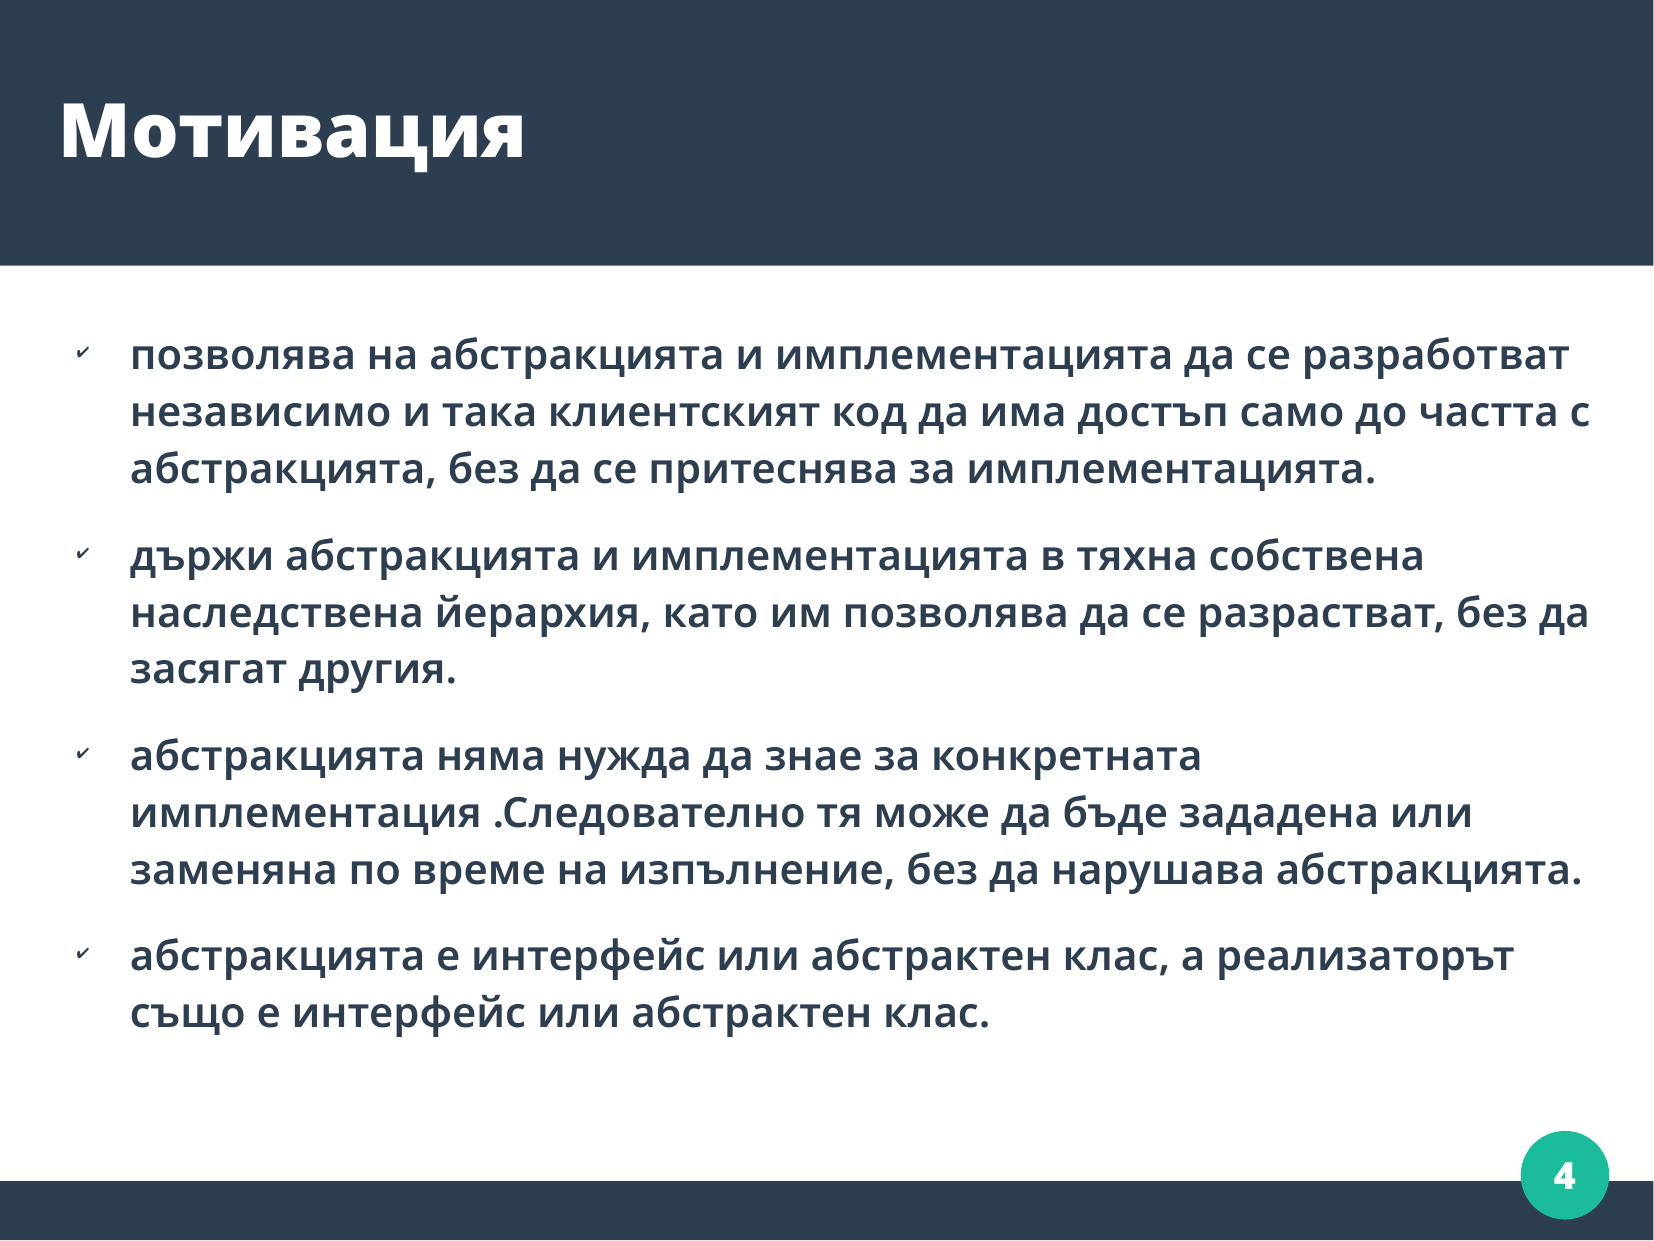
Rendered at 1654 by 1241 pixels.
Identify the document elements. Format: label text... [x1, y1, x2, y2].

title Мотивация [59, 49, 1595, 207]
list позволява на абстракцията и имплементацията да се разработват независимо и така клиентският код да има достъп само до частта с абстракцията, без да се притеснява за имплементацията. държи абстракцията и имплементацията в тяхна собствена наследствена йерархия, като им позволява да се разрастват, без да засягат другия. абстракцията няма нужда да знае за конкретната имплементация .Следователно тя може да бъде зададена или заменяна по време на изпълнение, без да нарушава абстракцията. абстракцията е интерфейс или абстрактен клас, а реализаторът също е интерфейс или абстрактен клас. [59, 324, 1595, 1152]
